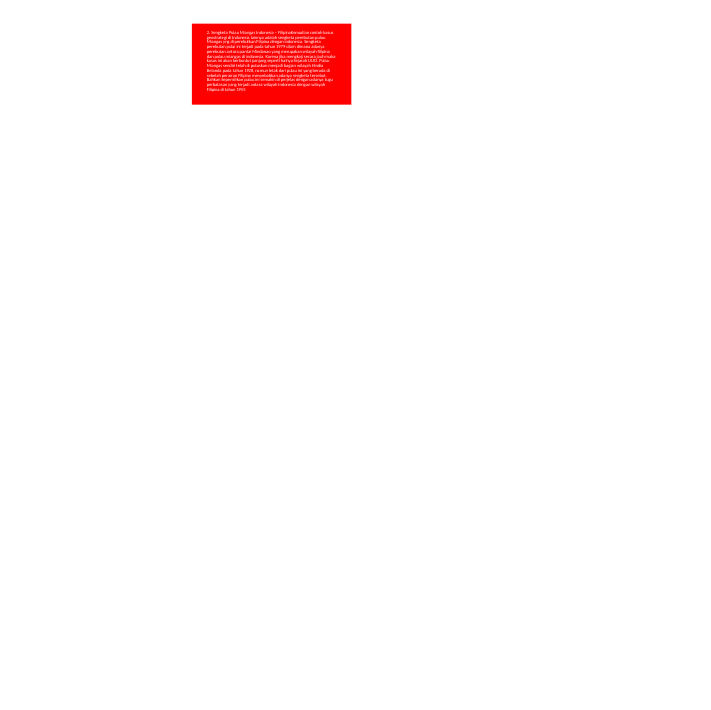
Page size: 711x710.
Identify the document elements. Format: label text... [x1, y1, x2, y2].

list 2. Sengketa Pulau Miangas Indonesia – FilipinaKemudian contoh kasus geostrategi di Indonesia lainnya adalah sengketa perebutan pulau Miangas yng di perebutkan Filipina dengan indonesia. Sengketa perebutan pulai ini terjadi pada tahun 1979 silam dimana adanya perebutan antara pantai Mindanao yang merupakan wilayah filipina dan pulau miangas di indonesia. Karena jika mengkaji secara jauh maka kasus ini akan berbuntut panjang seperti halnya Sejarah UUD. Pulau Miangas sendiri telah di putuskan menjadi bagian wilayah Hindia Belanda pada tahun 1928, namun letak dari pulau ini yang berada di sebelah perairan Filipina menyebabkan adanya sengketa tersebut. Bahkan kepemilikan pulau ini semakin di perjelas dengan adanya tugu perbatasan yang terjadi antara wilayah Indonesia dengan wilayah Filipina di tahun 1955 [0, 0, 711, 710]
